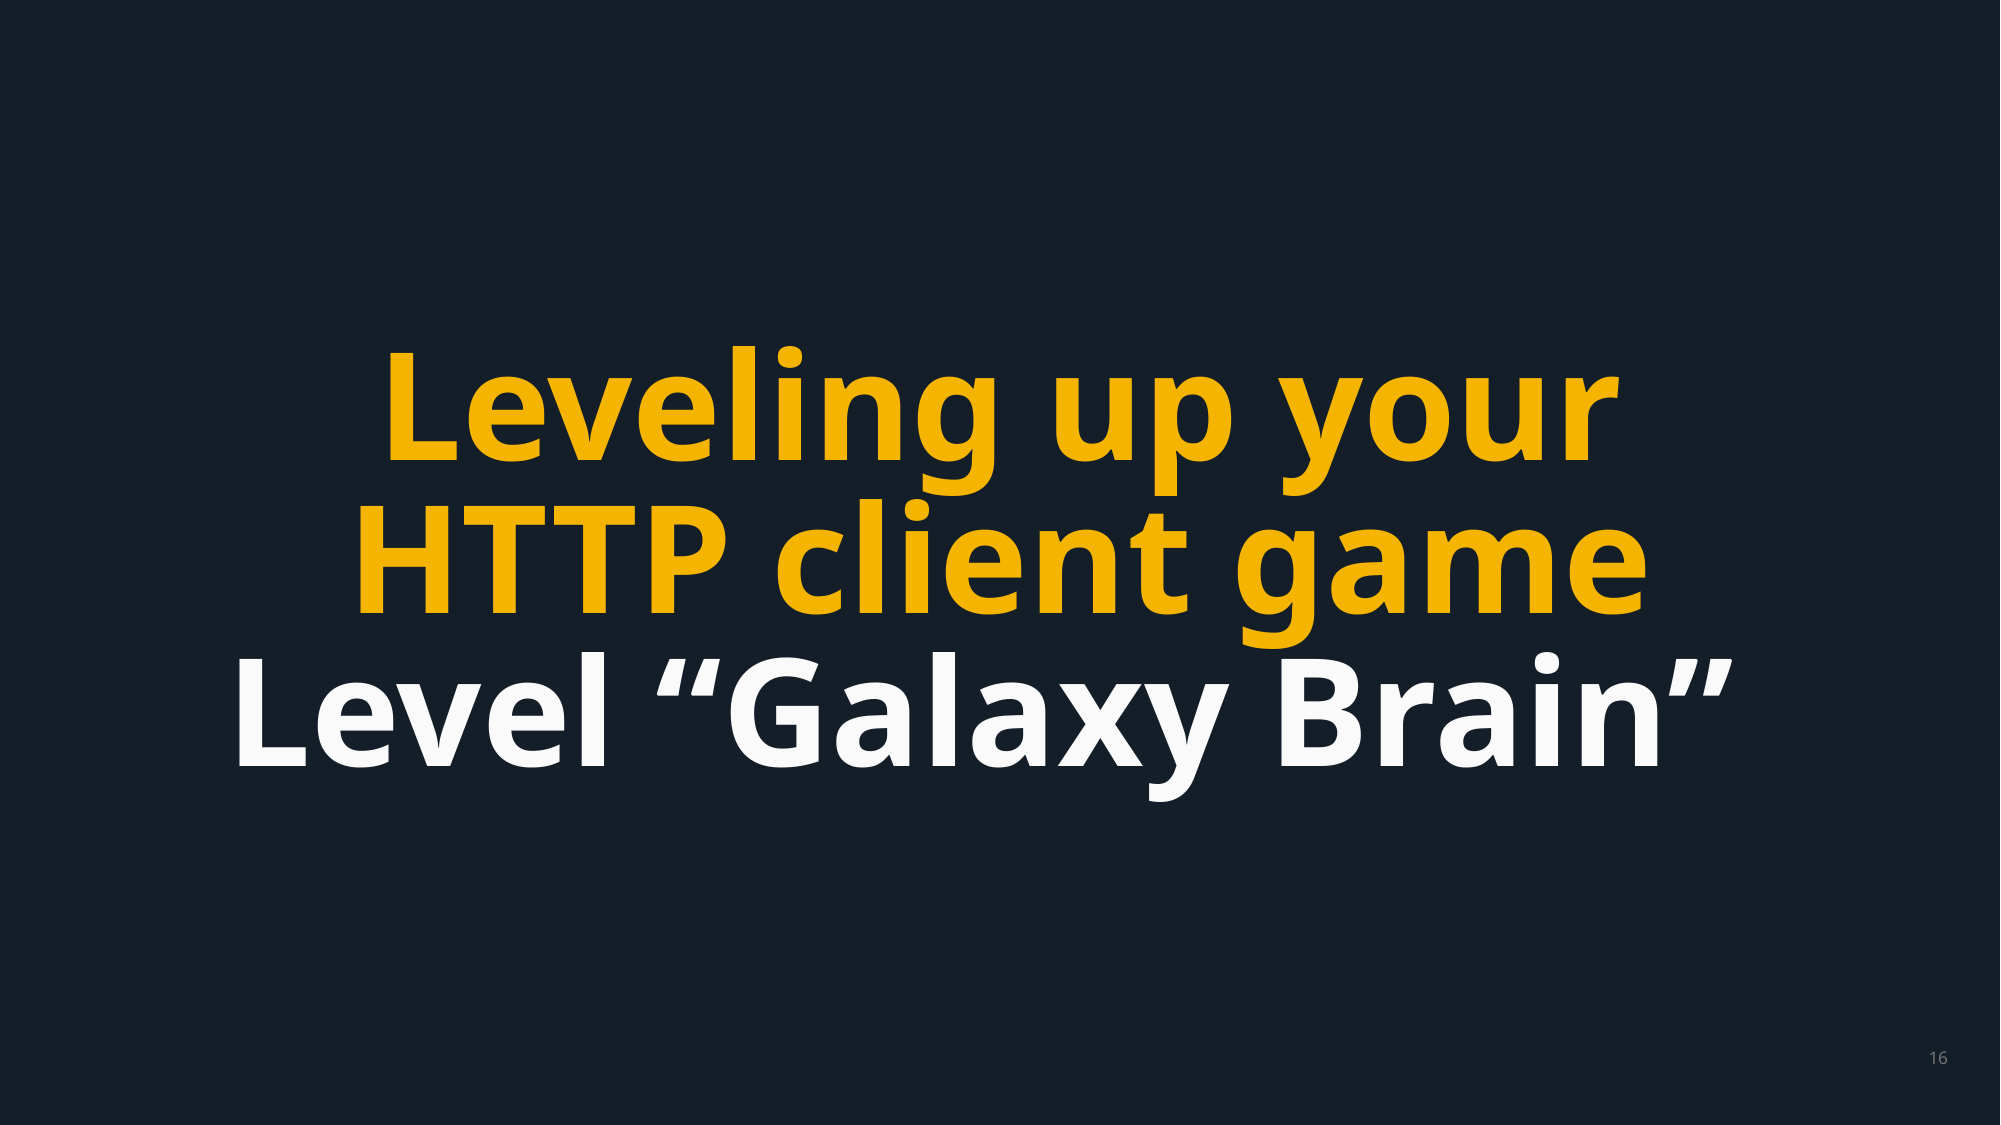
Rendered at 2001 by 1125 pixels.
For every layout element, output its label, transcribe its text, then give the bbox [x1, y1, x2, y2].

slide_number <number> [1827, 1047, 1948, 1072]
text_box Leveling up your HTTP client game Level “Galaxy Brain” [211, 338, 1789, 787]
